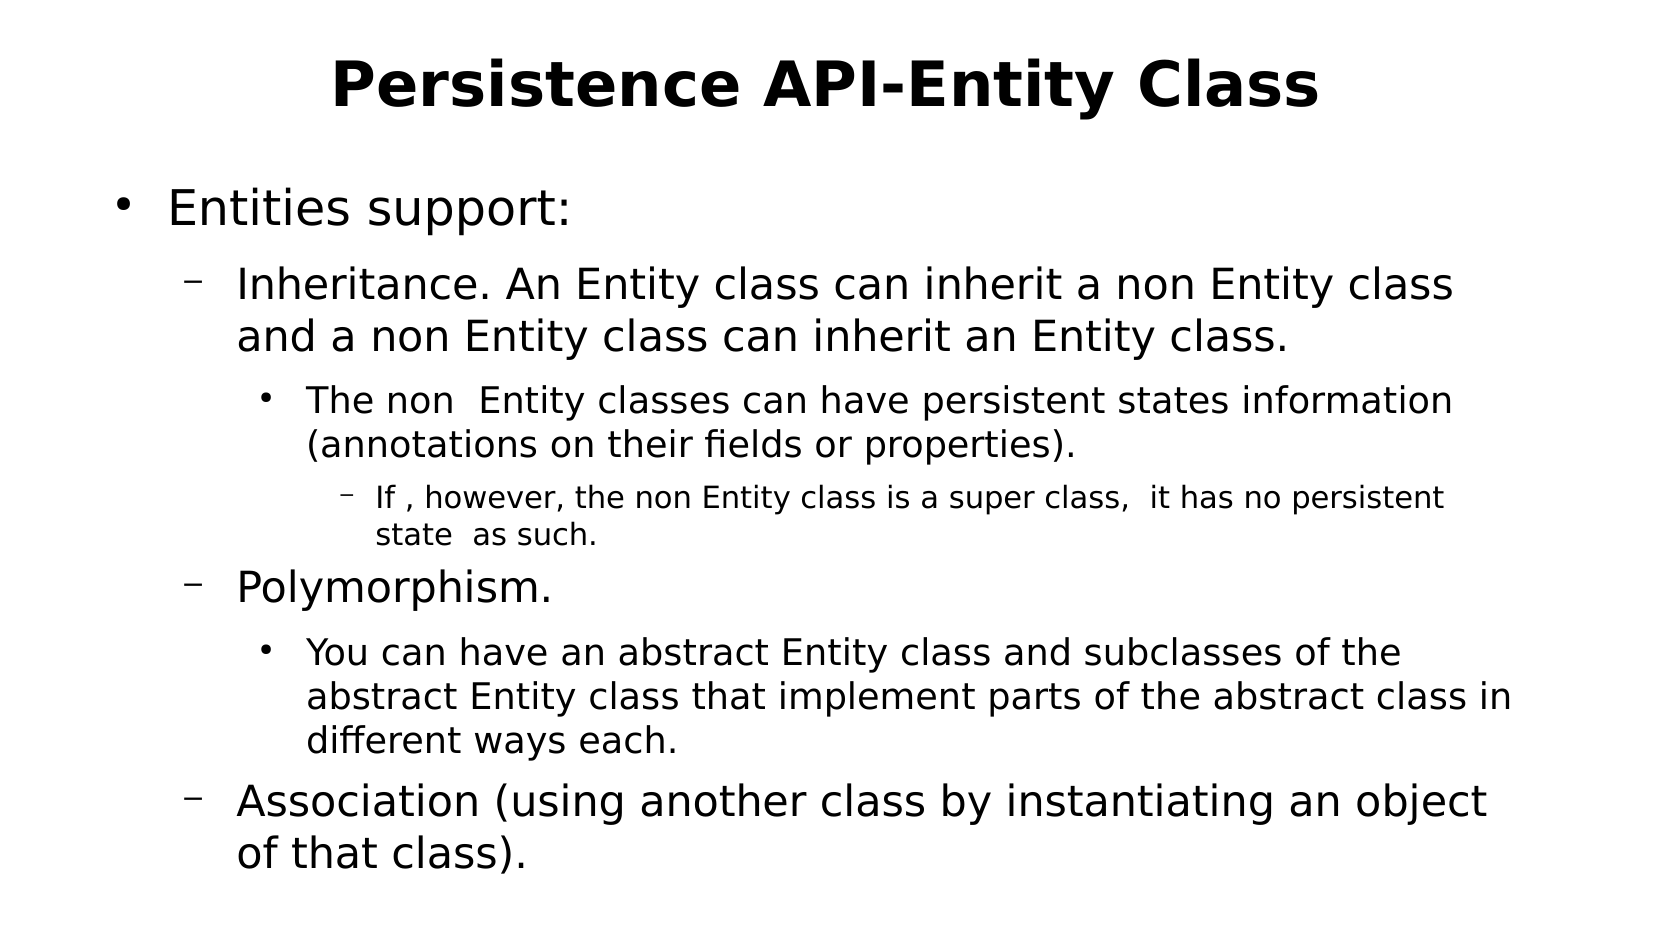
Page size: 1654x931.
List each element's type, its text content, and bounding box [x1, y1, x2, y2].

title Persistence API-Entity Class [82, 36, 1571, 147]
list Entities support: Inheritance. An Entity class can inherit a non Entity class and a non Entity class can inherit an Entity class. The non Entity classes can have persistent states information (annotations on their fields or properties). If , however, the non Entity class is a super class, it has no persistent state as such. Polymorphism. You can have an abstract Entity class and subclasses of the abstract Entity class that implement parts of the abstract class in different ways each. Association (using another class by instantiating an object of that class). [82, 168, 1538, 889]
